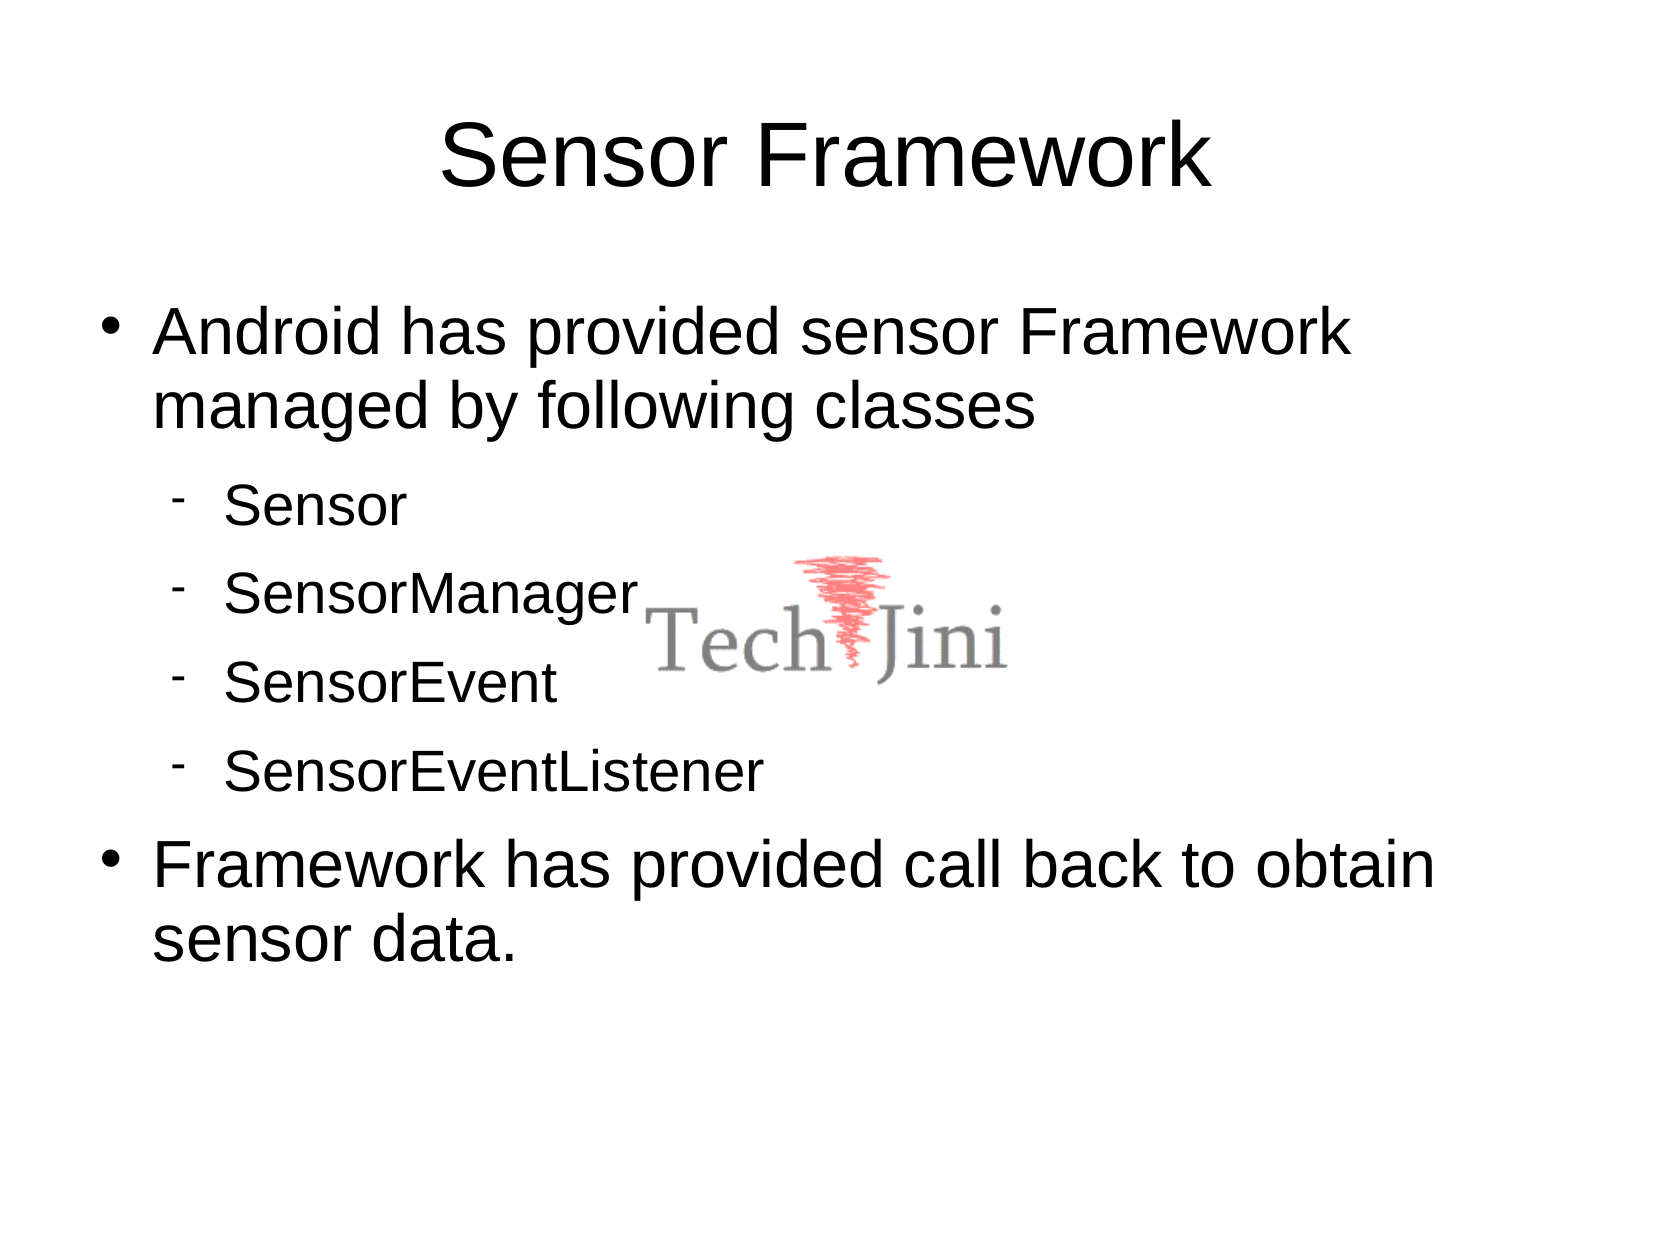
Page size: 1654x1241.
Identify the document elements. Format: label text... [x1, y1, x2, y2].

title Sensor Framework [82, 49, 1571, 257]
list Android has provided sensor Framework managed by following classes Sensor SensorManager SensorEvent SensorEventListener Framework has provided call back to obtain sensor data. [82, 290, 1538, 1072]
